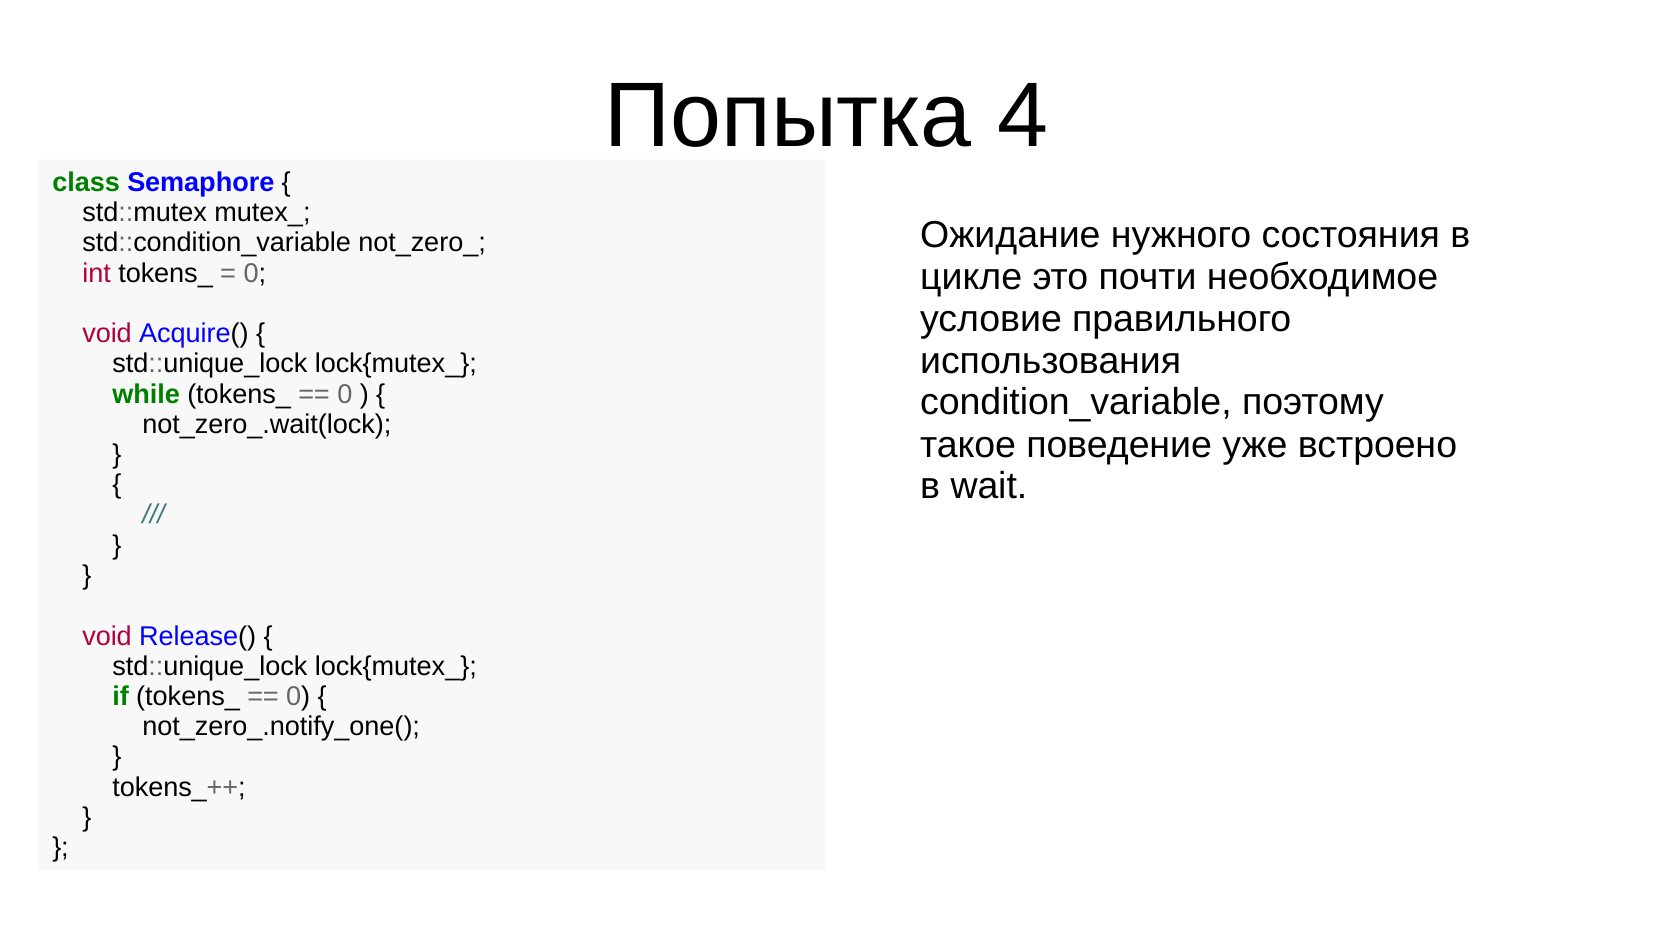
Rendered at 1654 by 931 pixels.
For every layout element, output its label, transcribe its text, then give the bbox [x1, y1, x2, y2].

title Попытка 4 [82, 37, 1571, 193]
text_box Ожидание нужного состояния в цикле это почти необходимое условие правильного использования condition_variable, поэтому такое поведение уже встроено в wait. [905, 205, 1501, 515]
text_box class Semaphore { std::mutex mutex_; std::condition_variable not_zero_; int tokens_ = 0; void Acquire() { std::unique_lock lock{mutex_}; while (tokens_ == 0 ) { not_zero_.wait(lock); } { /// } } void Release() { std::unique_lock lock{mutex_}; if (tokens_ == 0) { not_zero_.notify_one(); } tokens_++; } }; [37, 159, 826, 870]
